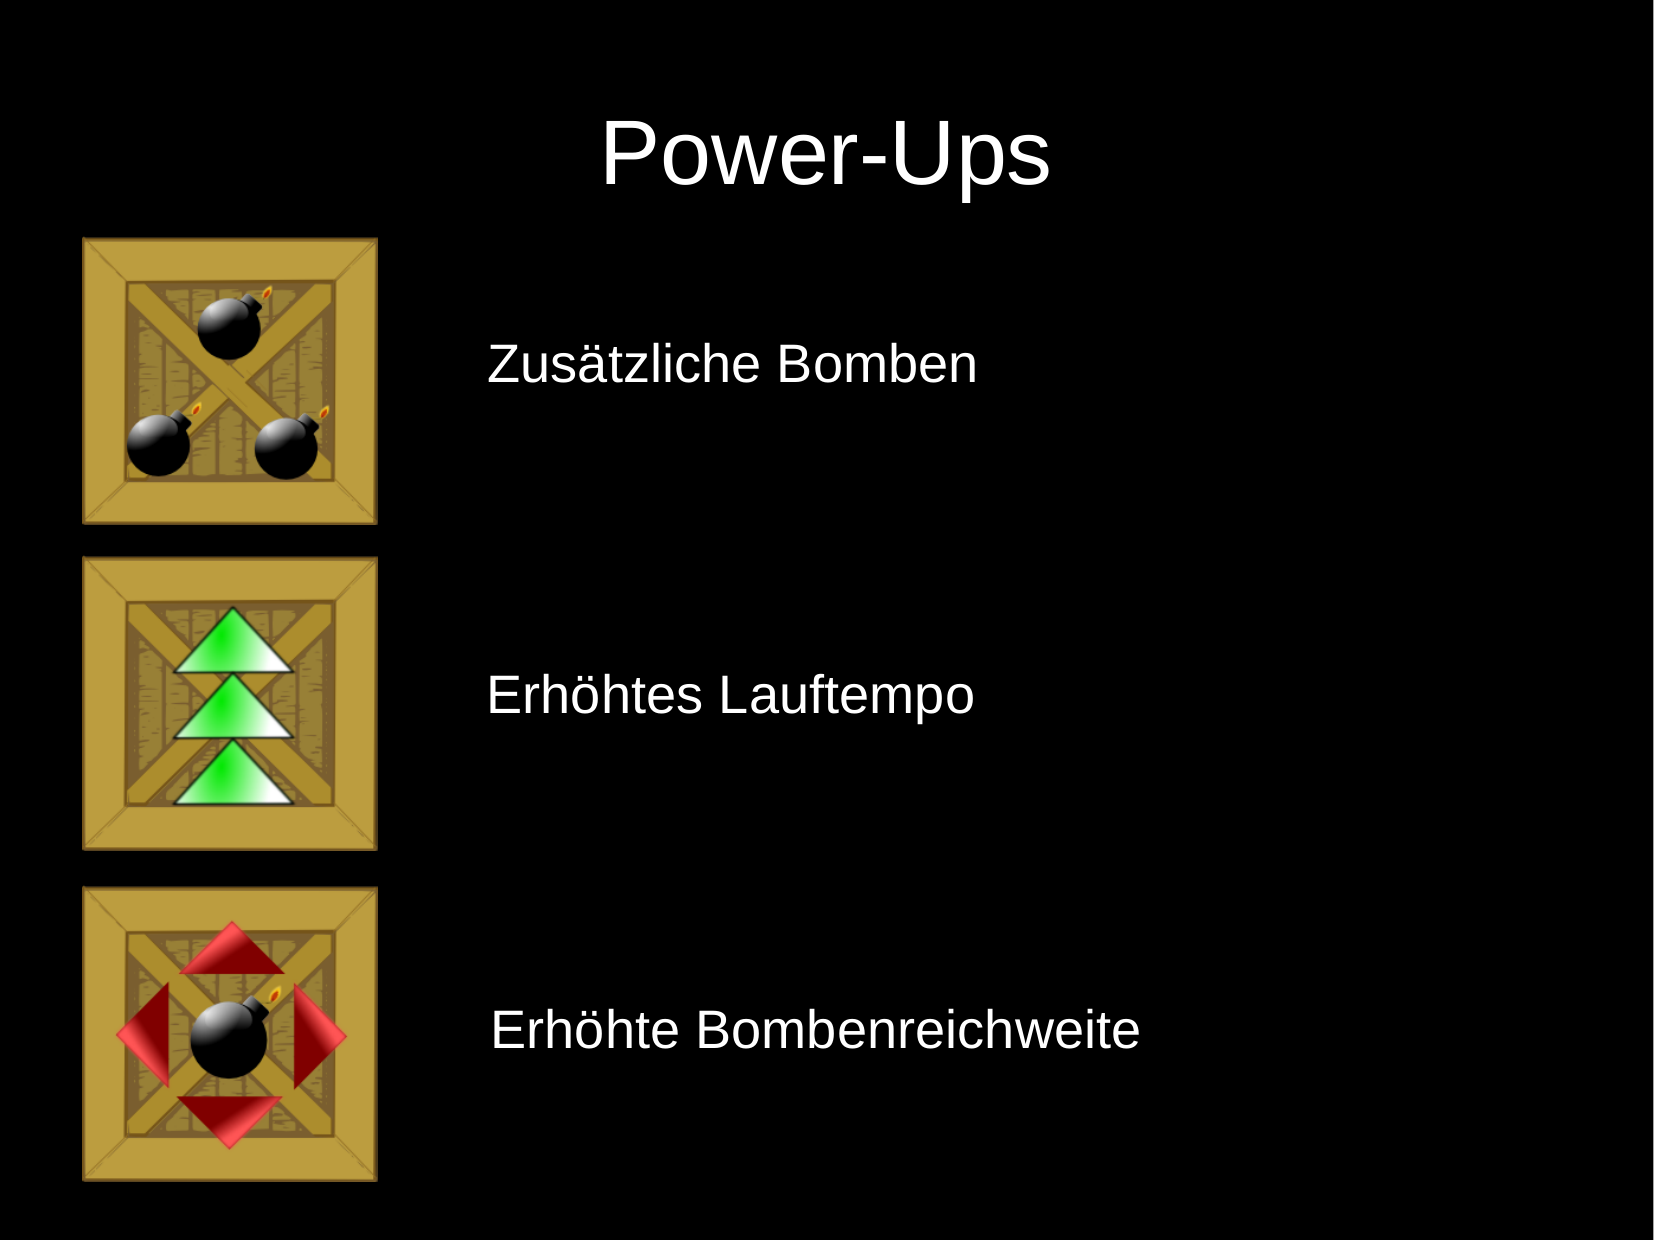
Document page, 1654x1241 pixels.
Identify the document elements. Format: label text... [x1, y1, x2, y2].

picture [82, 555, 378, 851]
text_box Erhöhtes Lauftempo [471, 656, 991, 733]
text_box Zusätzliche Bomben [472, 326, 995, 402]
text_box Erhöhte Bombenreichweite [475, 992, 1158, 1068]
title Power-Ups [82, 49, 1571, 257]
picture [82, 236, 378, 525]
picture [82, 885, 378, 1182]
